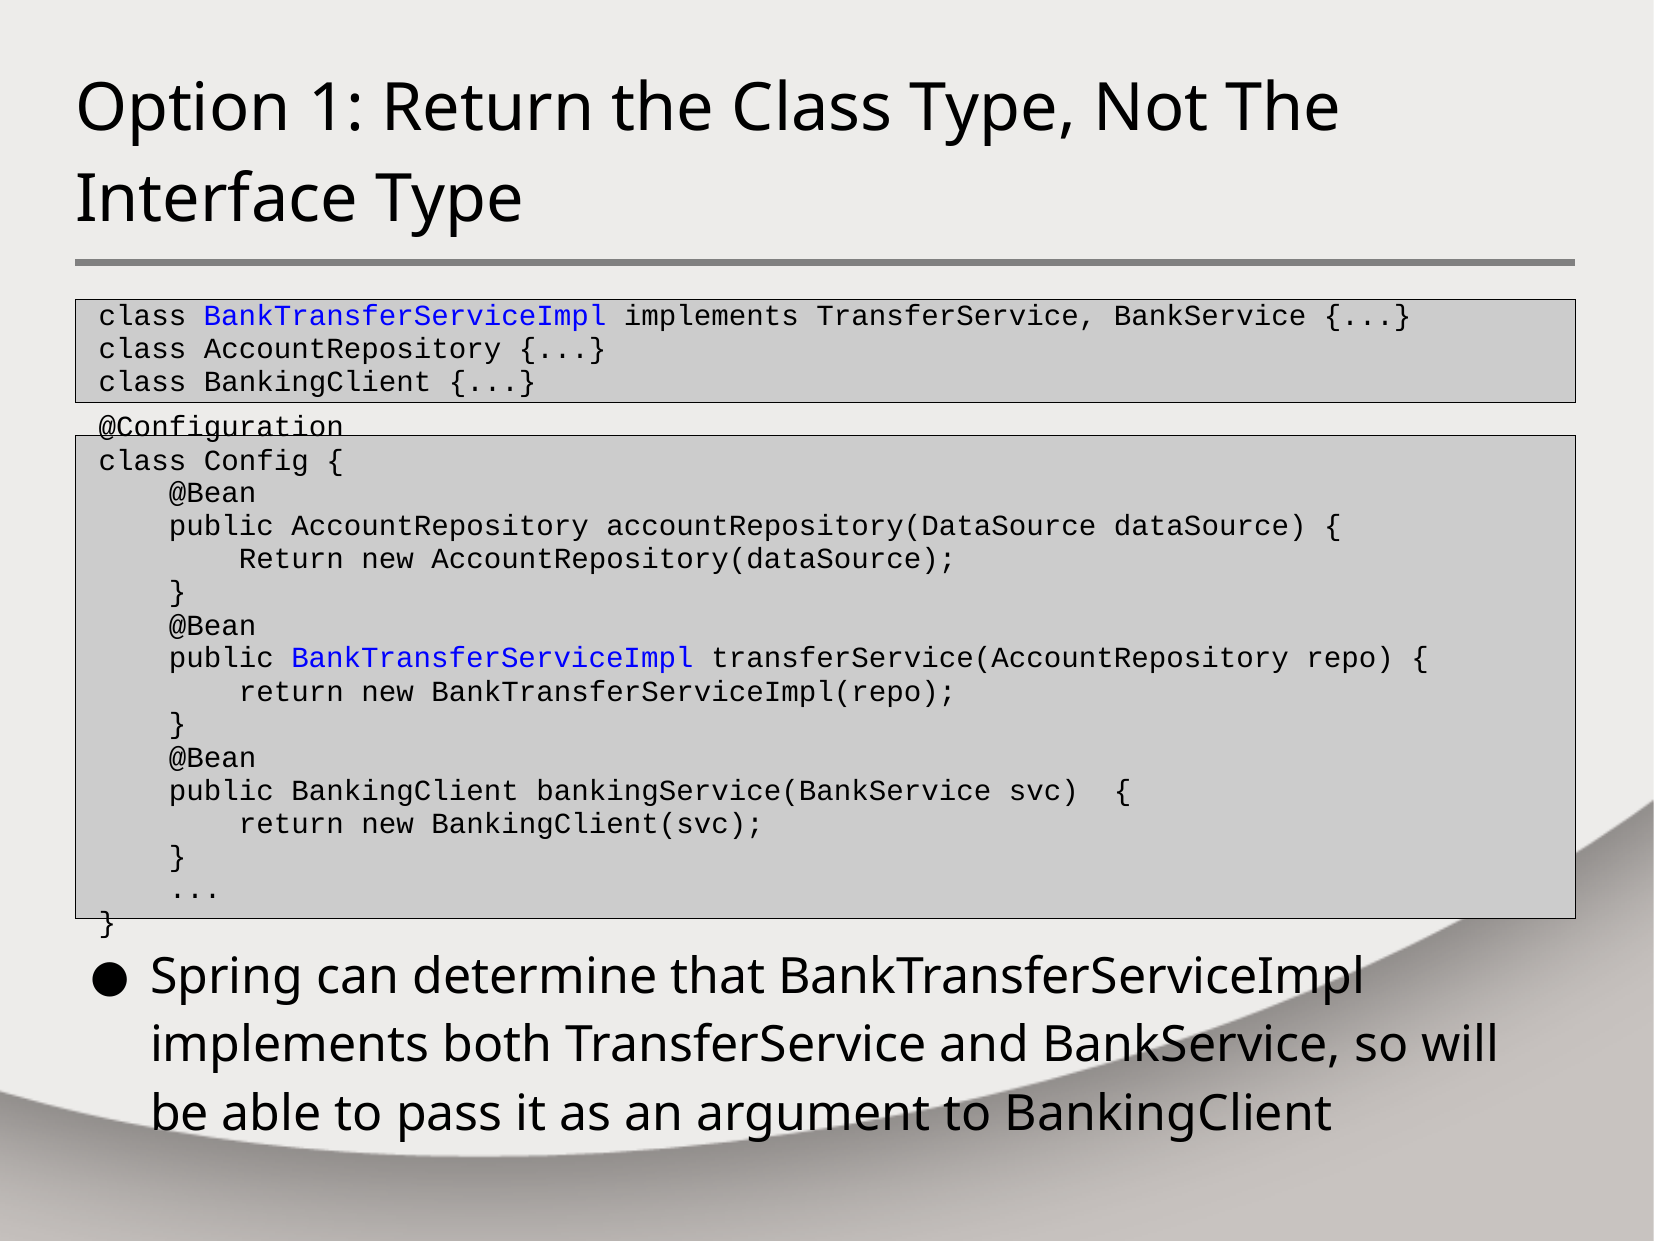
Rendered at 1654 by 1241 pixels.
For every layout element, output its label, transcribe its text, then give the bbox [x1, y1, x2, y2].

picture [0, 0, 1654, 1241]
text_box Spring can determine that BankTransferServiceImpl implements both TransferService and BankService, so will be able to pass it as an argument to BankingClient [75, 300, 1576, 1163]
title Option 1: Return the Class Type, Not The Interface Type [75, 75, 1576, 226]
